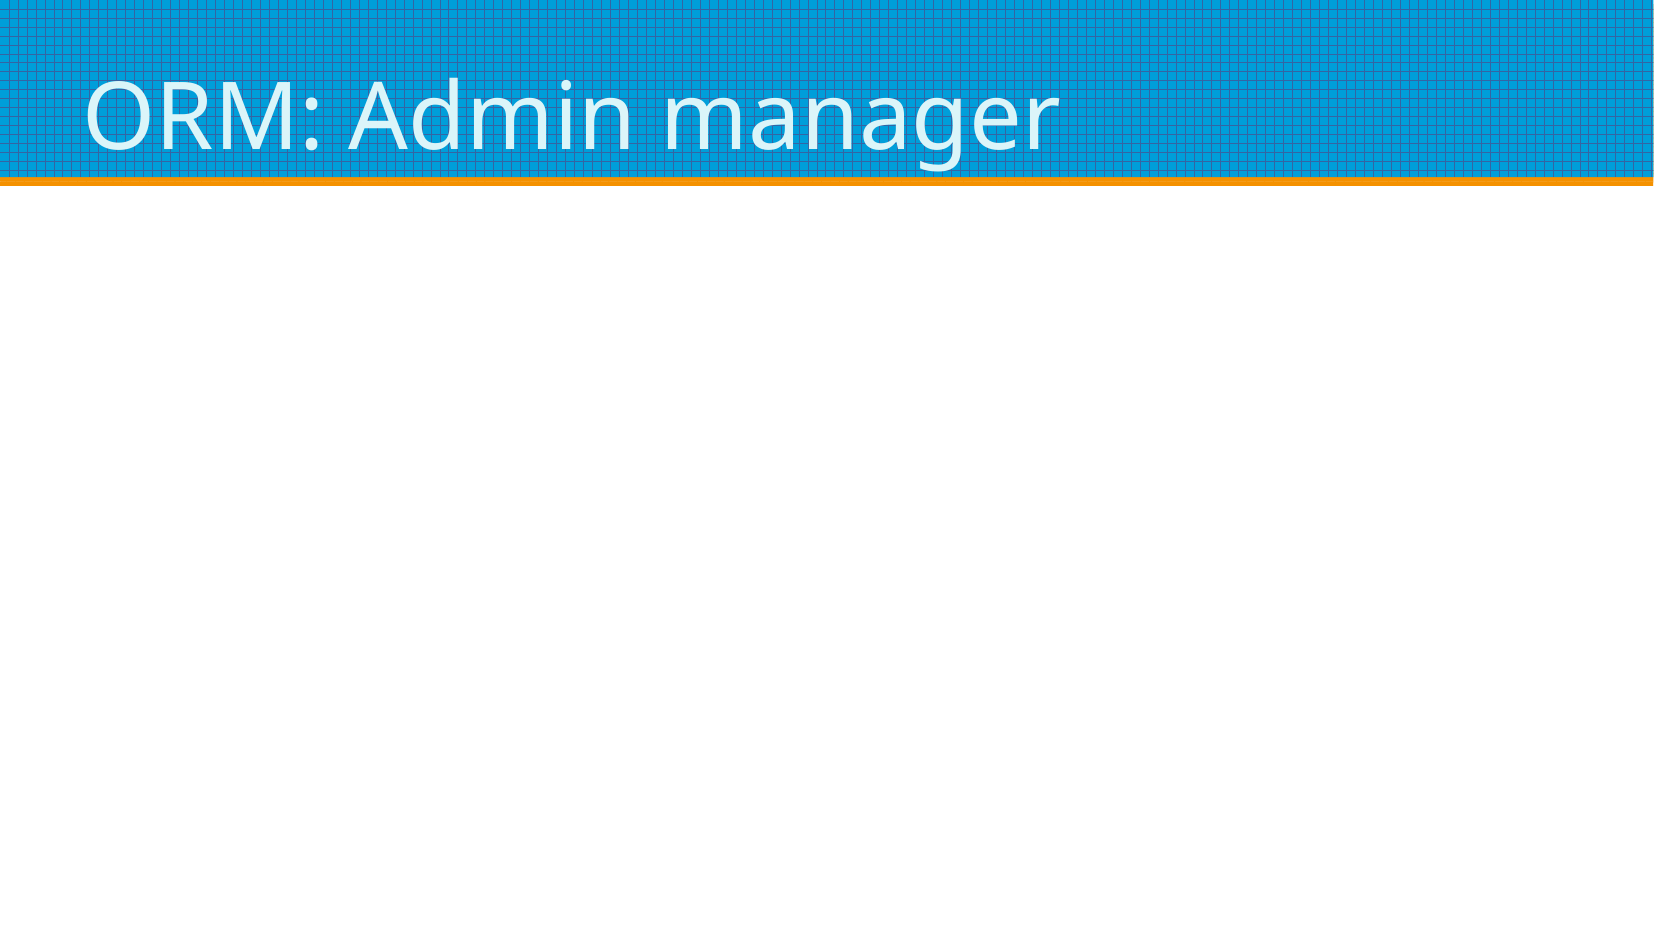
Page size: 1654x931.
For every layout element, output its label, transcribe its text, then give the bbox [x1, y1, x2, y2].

title ORM: Admin manager [82, 14, 1571, 178]
